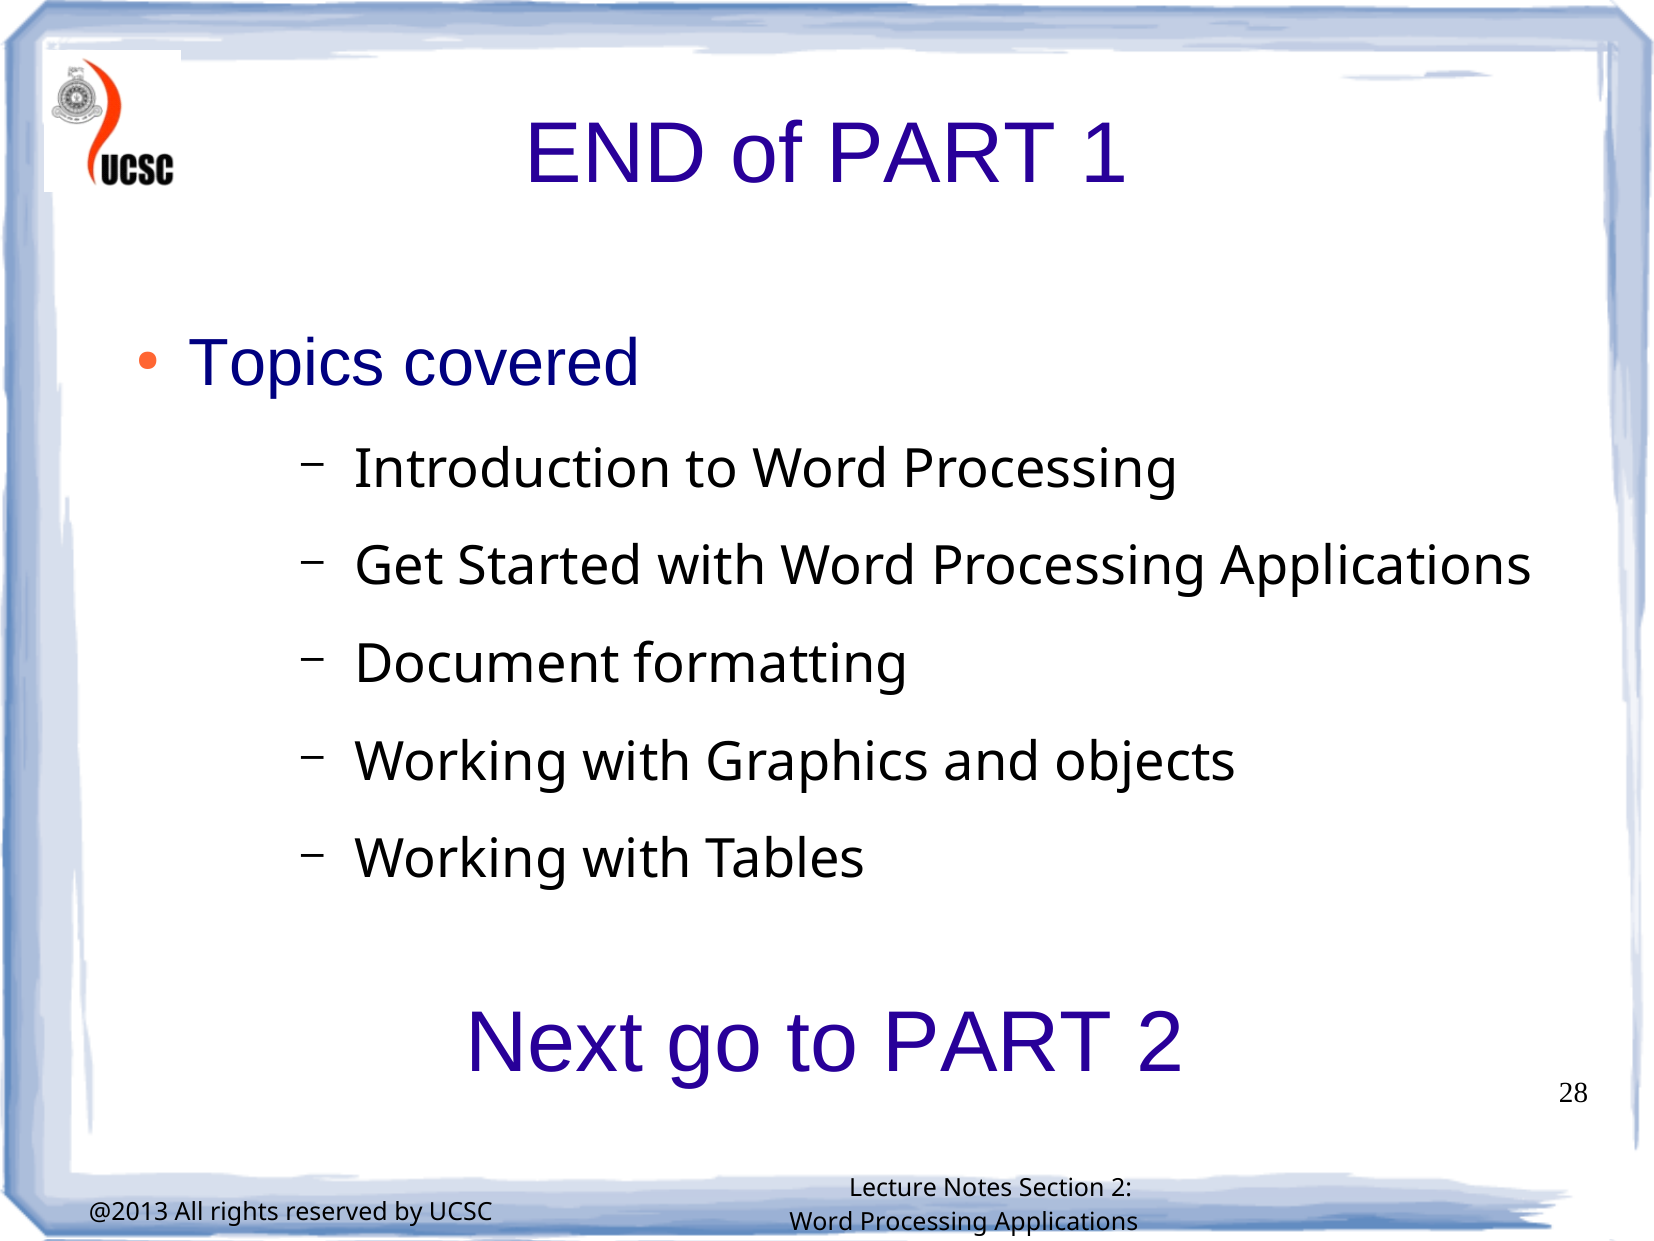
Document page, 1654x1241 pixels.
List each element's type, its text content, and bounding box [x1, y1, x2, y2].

picture [0, 0, 1654, 1241]
text_box Next go to PART 2 [450, 993, 1201, 1091]
list Topics covered Introduction to Word Processing Get Started with Word Processing Applications Document formatting Working with Graphics and objects Working with Tables [118, 324, 1571, 1004]
title END of PART 1 [82, 49, 1571, 257]
